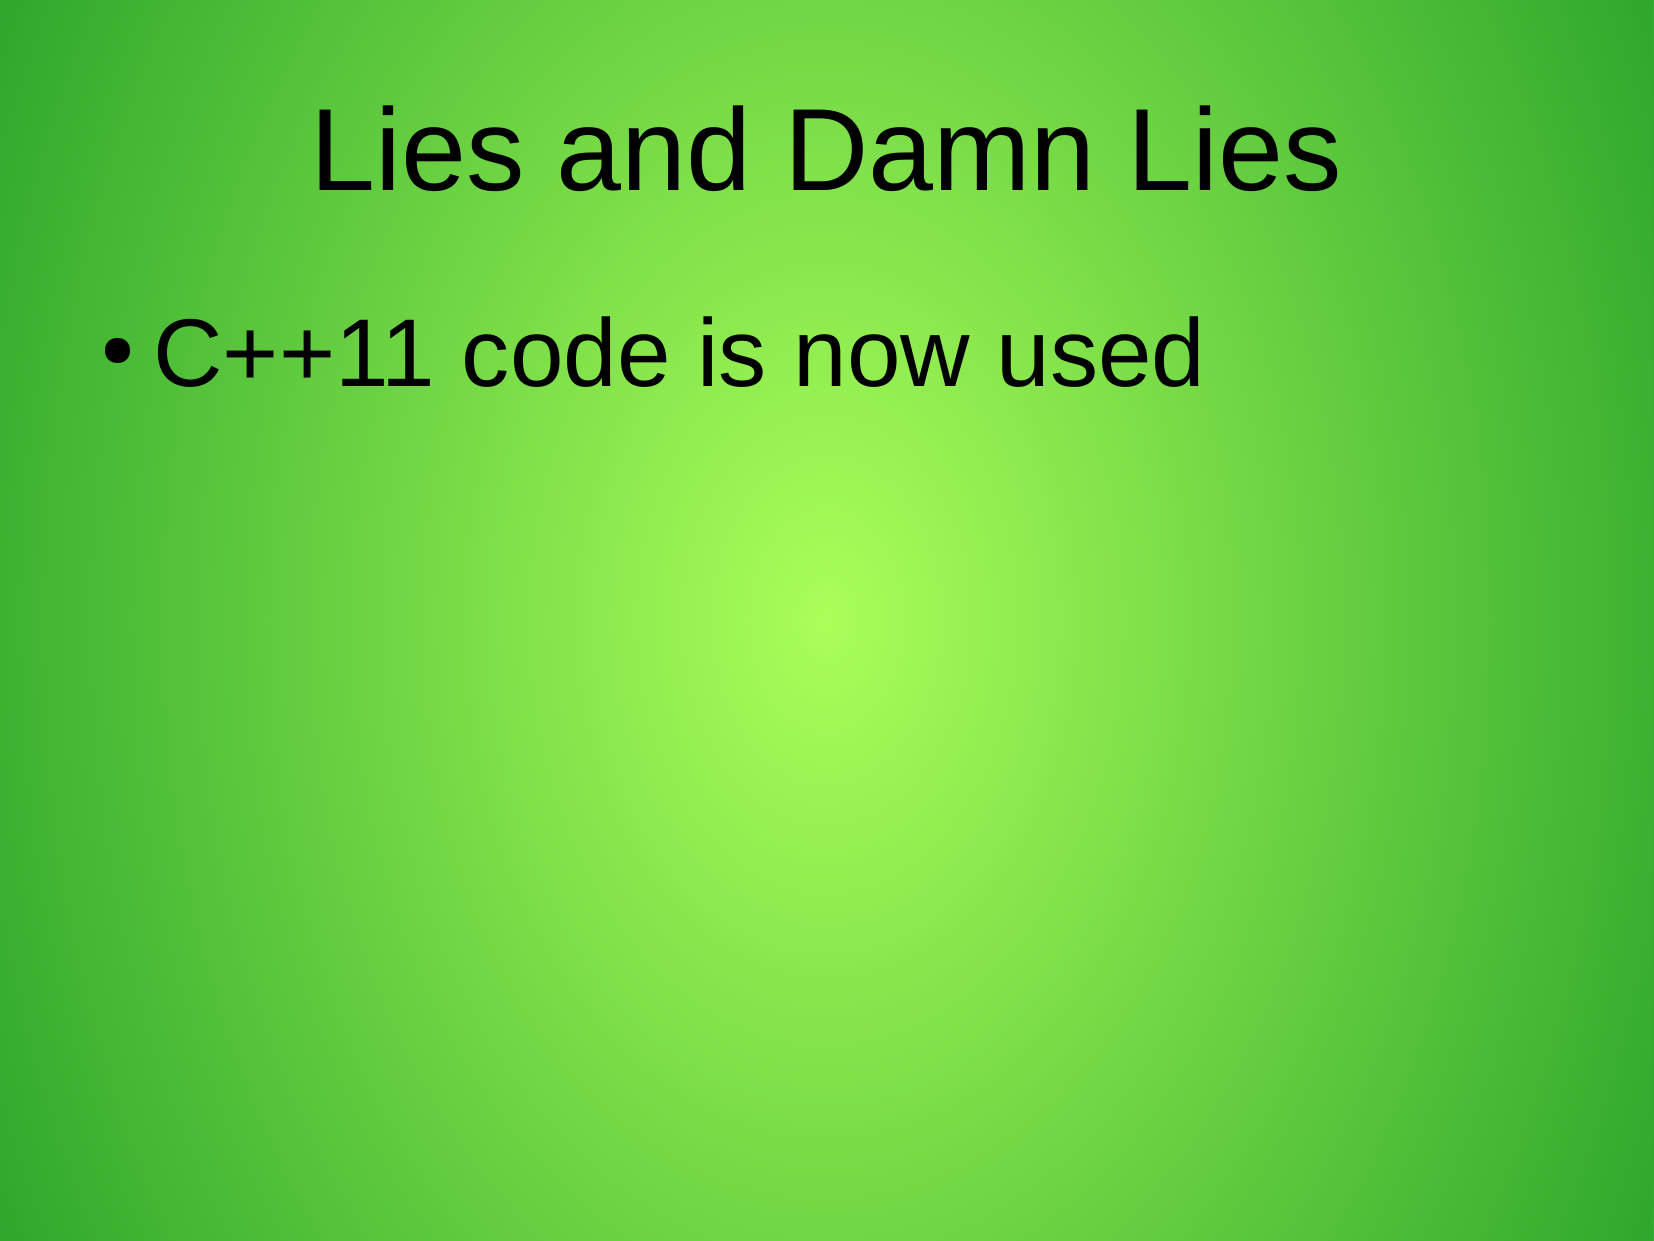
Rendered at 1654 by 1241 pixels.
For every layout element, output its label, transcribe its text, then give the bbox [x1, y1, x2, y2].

title Lies and Damn Lies [82, 47, 1571, 252]
list C++11 code is now used [82, 299, 1571, 1019]
